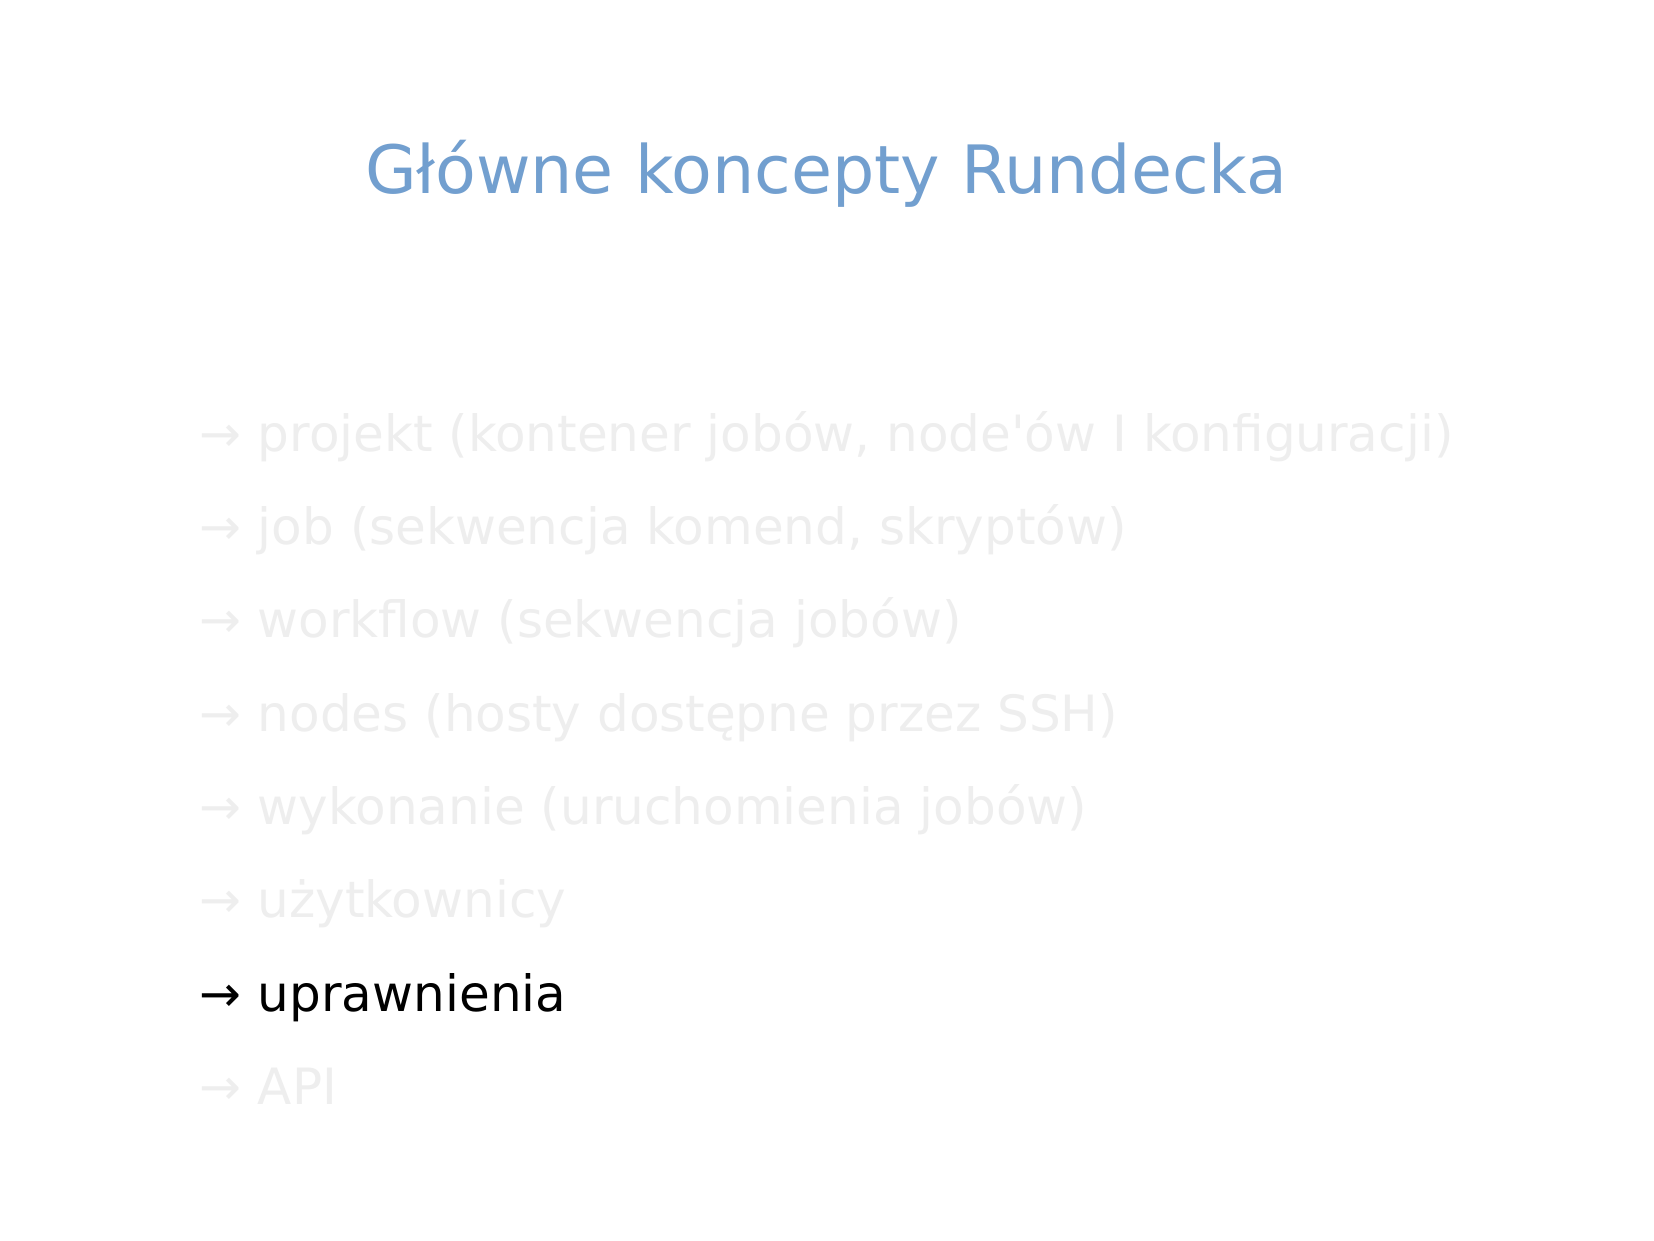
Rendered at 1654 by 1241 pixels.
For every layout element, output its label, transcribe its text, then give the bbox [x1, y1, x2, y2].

text_box → projekt (kontener jobów, node'ów I konfiguracji) → job (sekwencja komend, skryptów) → workflow (sekwencja jobów) → nodes (hosty dostępne przez SSH) → wykonanie (uruchomienia jobów) → użytkownicy → uprawnienia → API [185, 368, 1469, 1095]
text_box Główne koncepty Rundecka [350, 123, 1304, 217]
